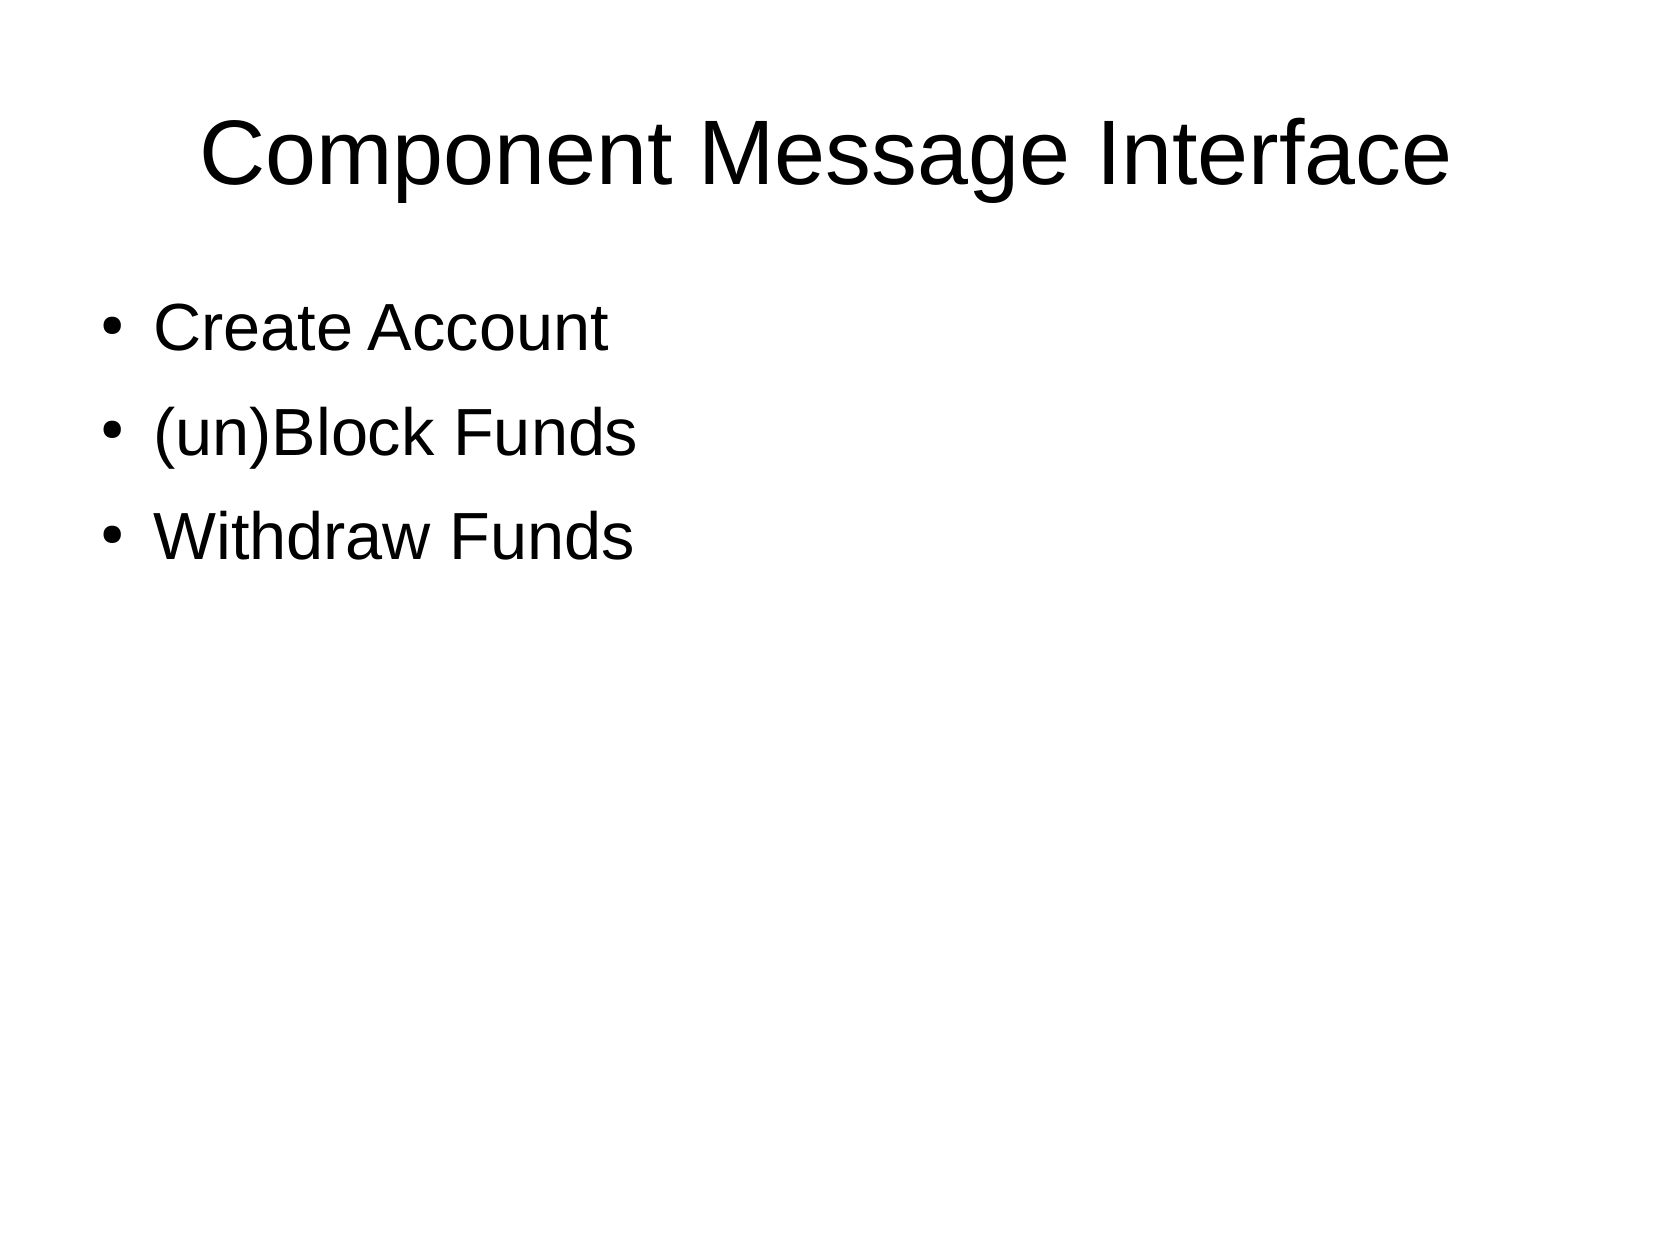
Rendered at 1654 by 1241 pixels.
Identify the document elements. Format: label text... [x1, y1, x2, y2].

list Create Account (un)Block Funds Withdraw Funds [82, 290, 1571, 1010]
title Component Message Interface [82, 49, 1571, 257]
